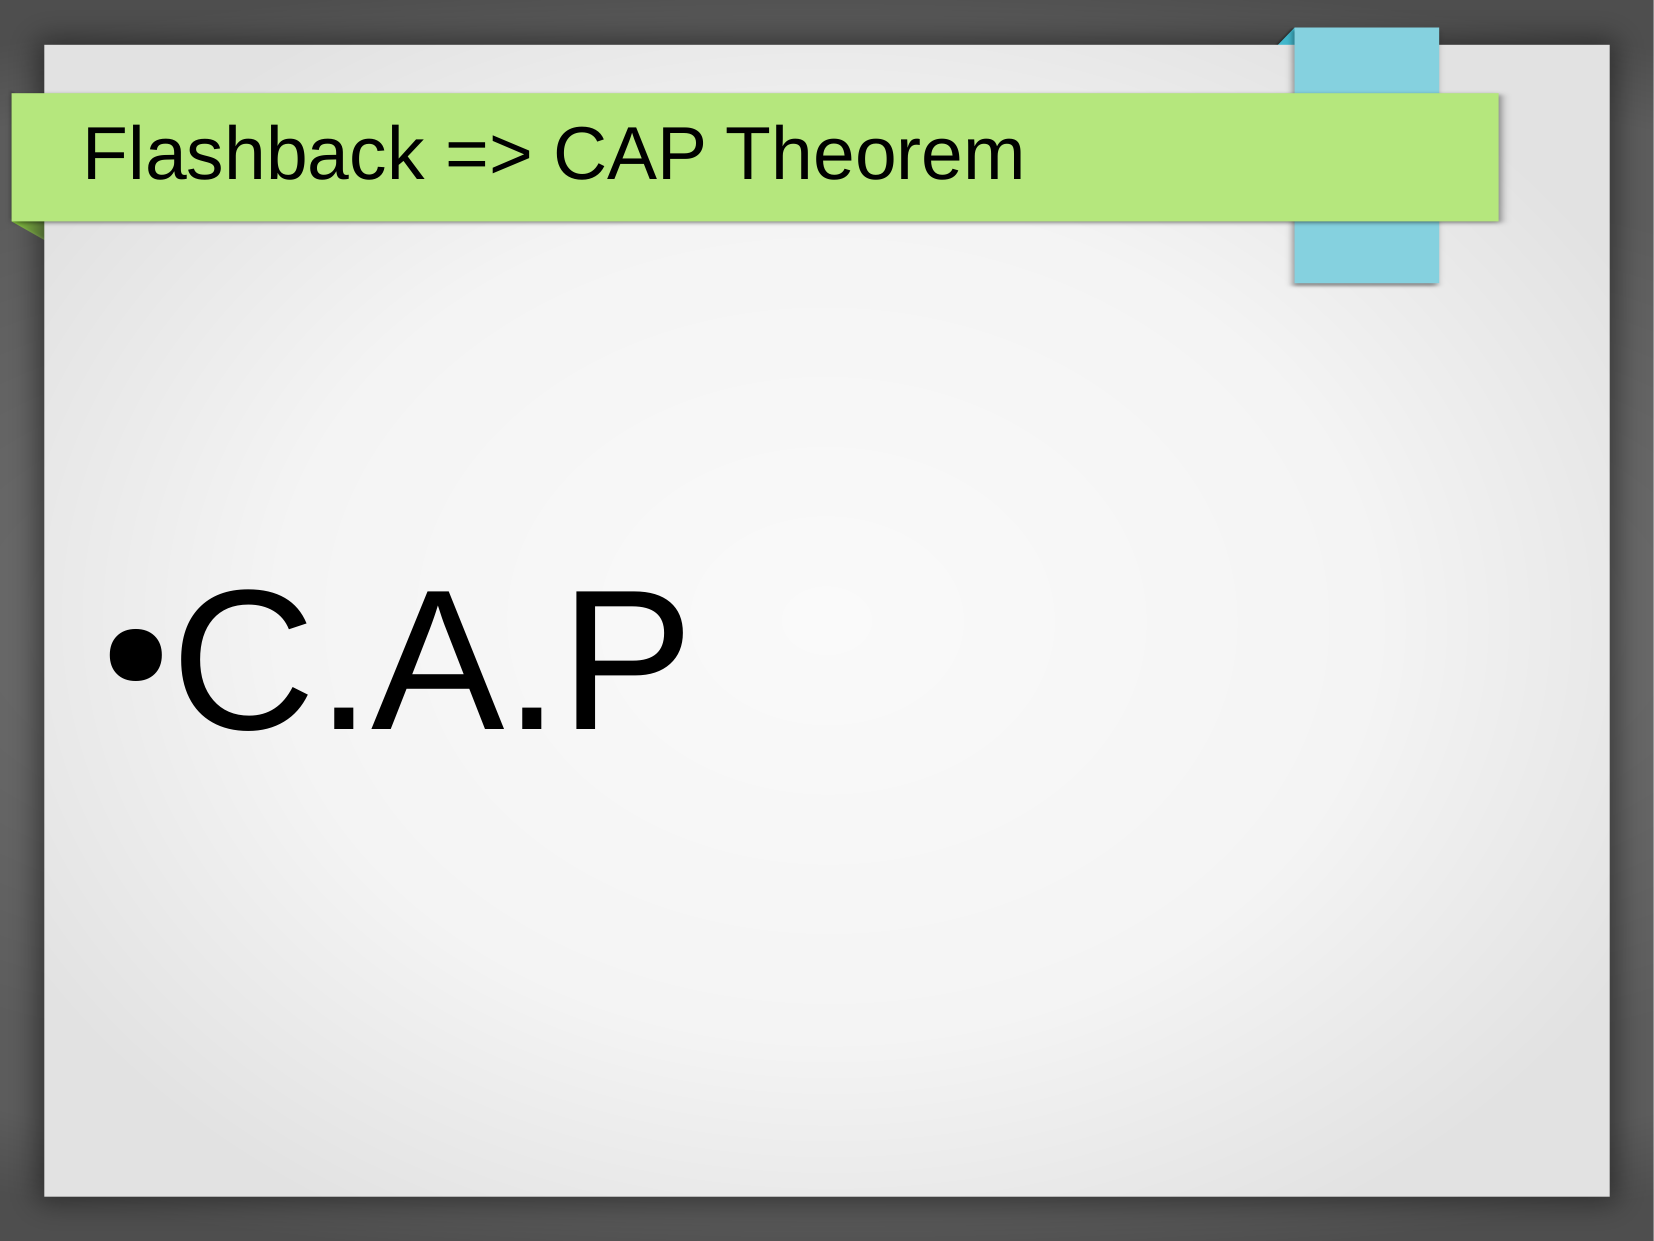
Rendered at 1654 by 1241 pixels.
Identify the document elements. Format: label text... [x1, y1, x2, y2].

list C.A.P [82, 295, 1571, 1015]
picture [0, 0, 1654, 1241]
title Flashback => CAP Theorem [82, 94, 1264, 213]
